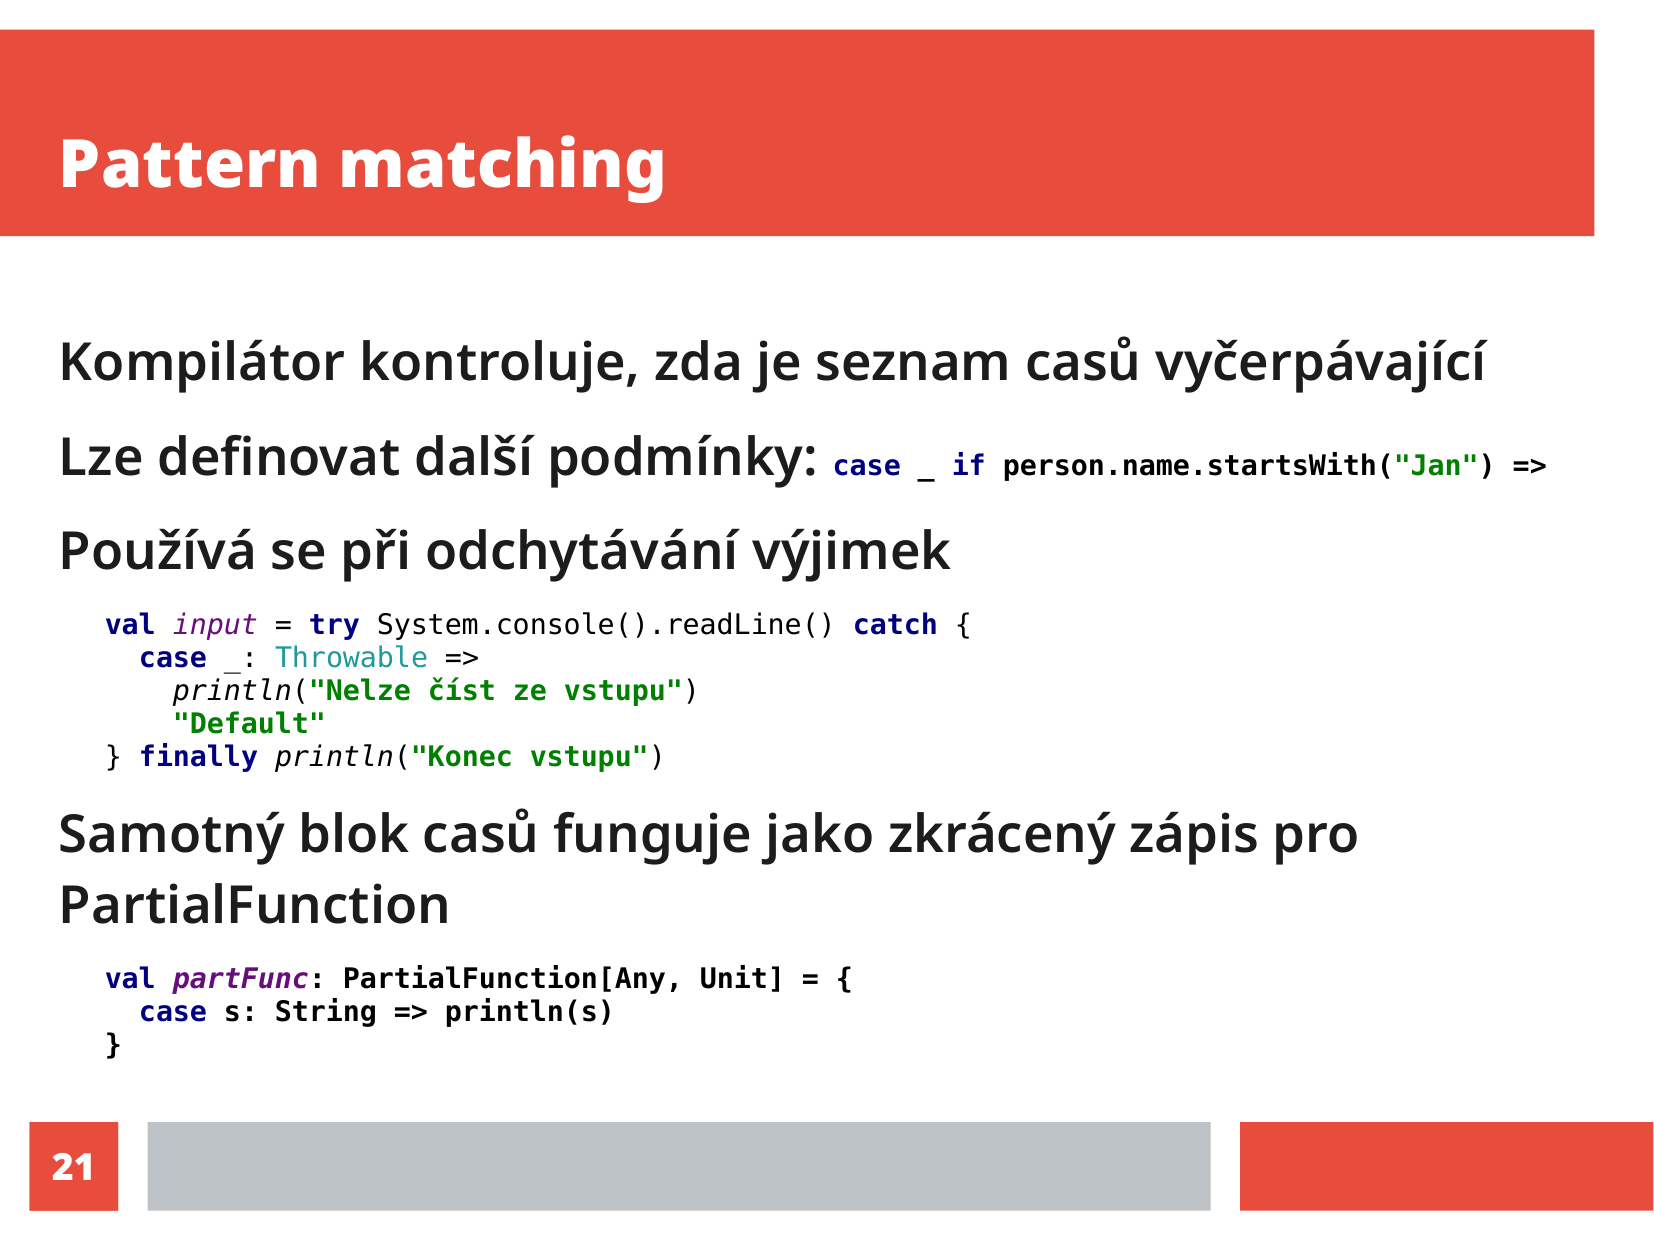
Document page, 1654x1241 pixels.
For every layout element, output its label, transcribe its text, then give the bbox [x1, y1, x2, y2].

list Kompilátor kontroluje, zda je seznam casů vyčerpávající Lze definovat další podmínky: case _ if person.name.startsWith("Jan") => Používá se při odchytávání výjimek val input = try System.console().readLine() catch { case _: Throwable => println("Nelze číst ze vstupu") "Default" } finally println("Konec vstupu") Samotný blok casů funguje jako zkrácený zápis pro PartialFunction val partFunc: PartialFunction[Any, Unit] = { case s: String => println(s) } [59, 324, 1565, 1093]
title Pattern matching [59, 59, 1595, 207]
